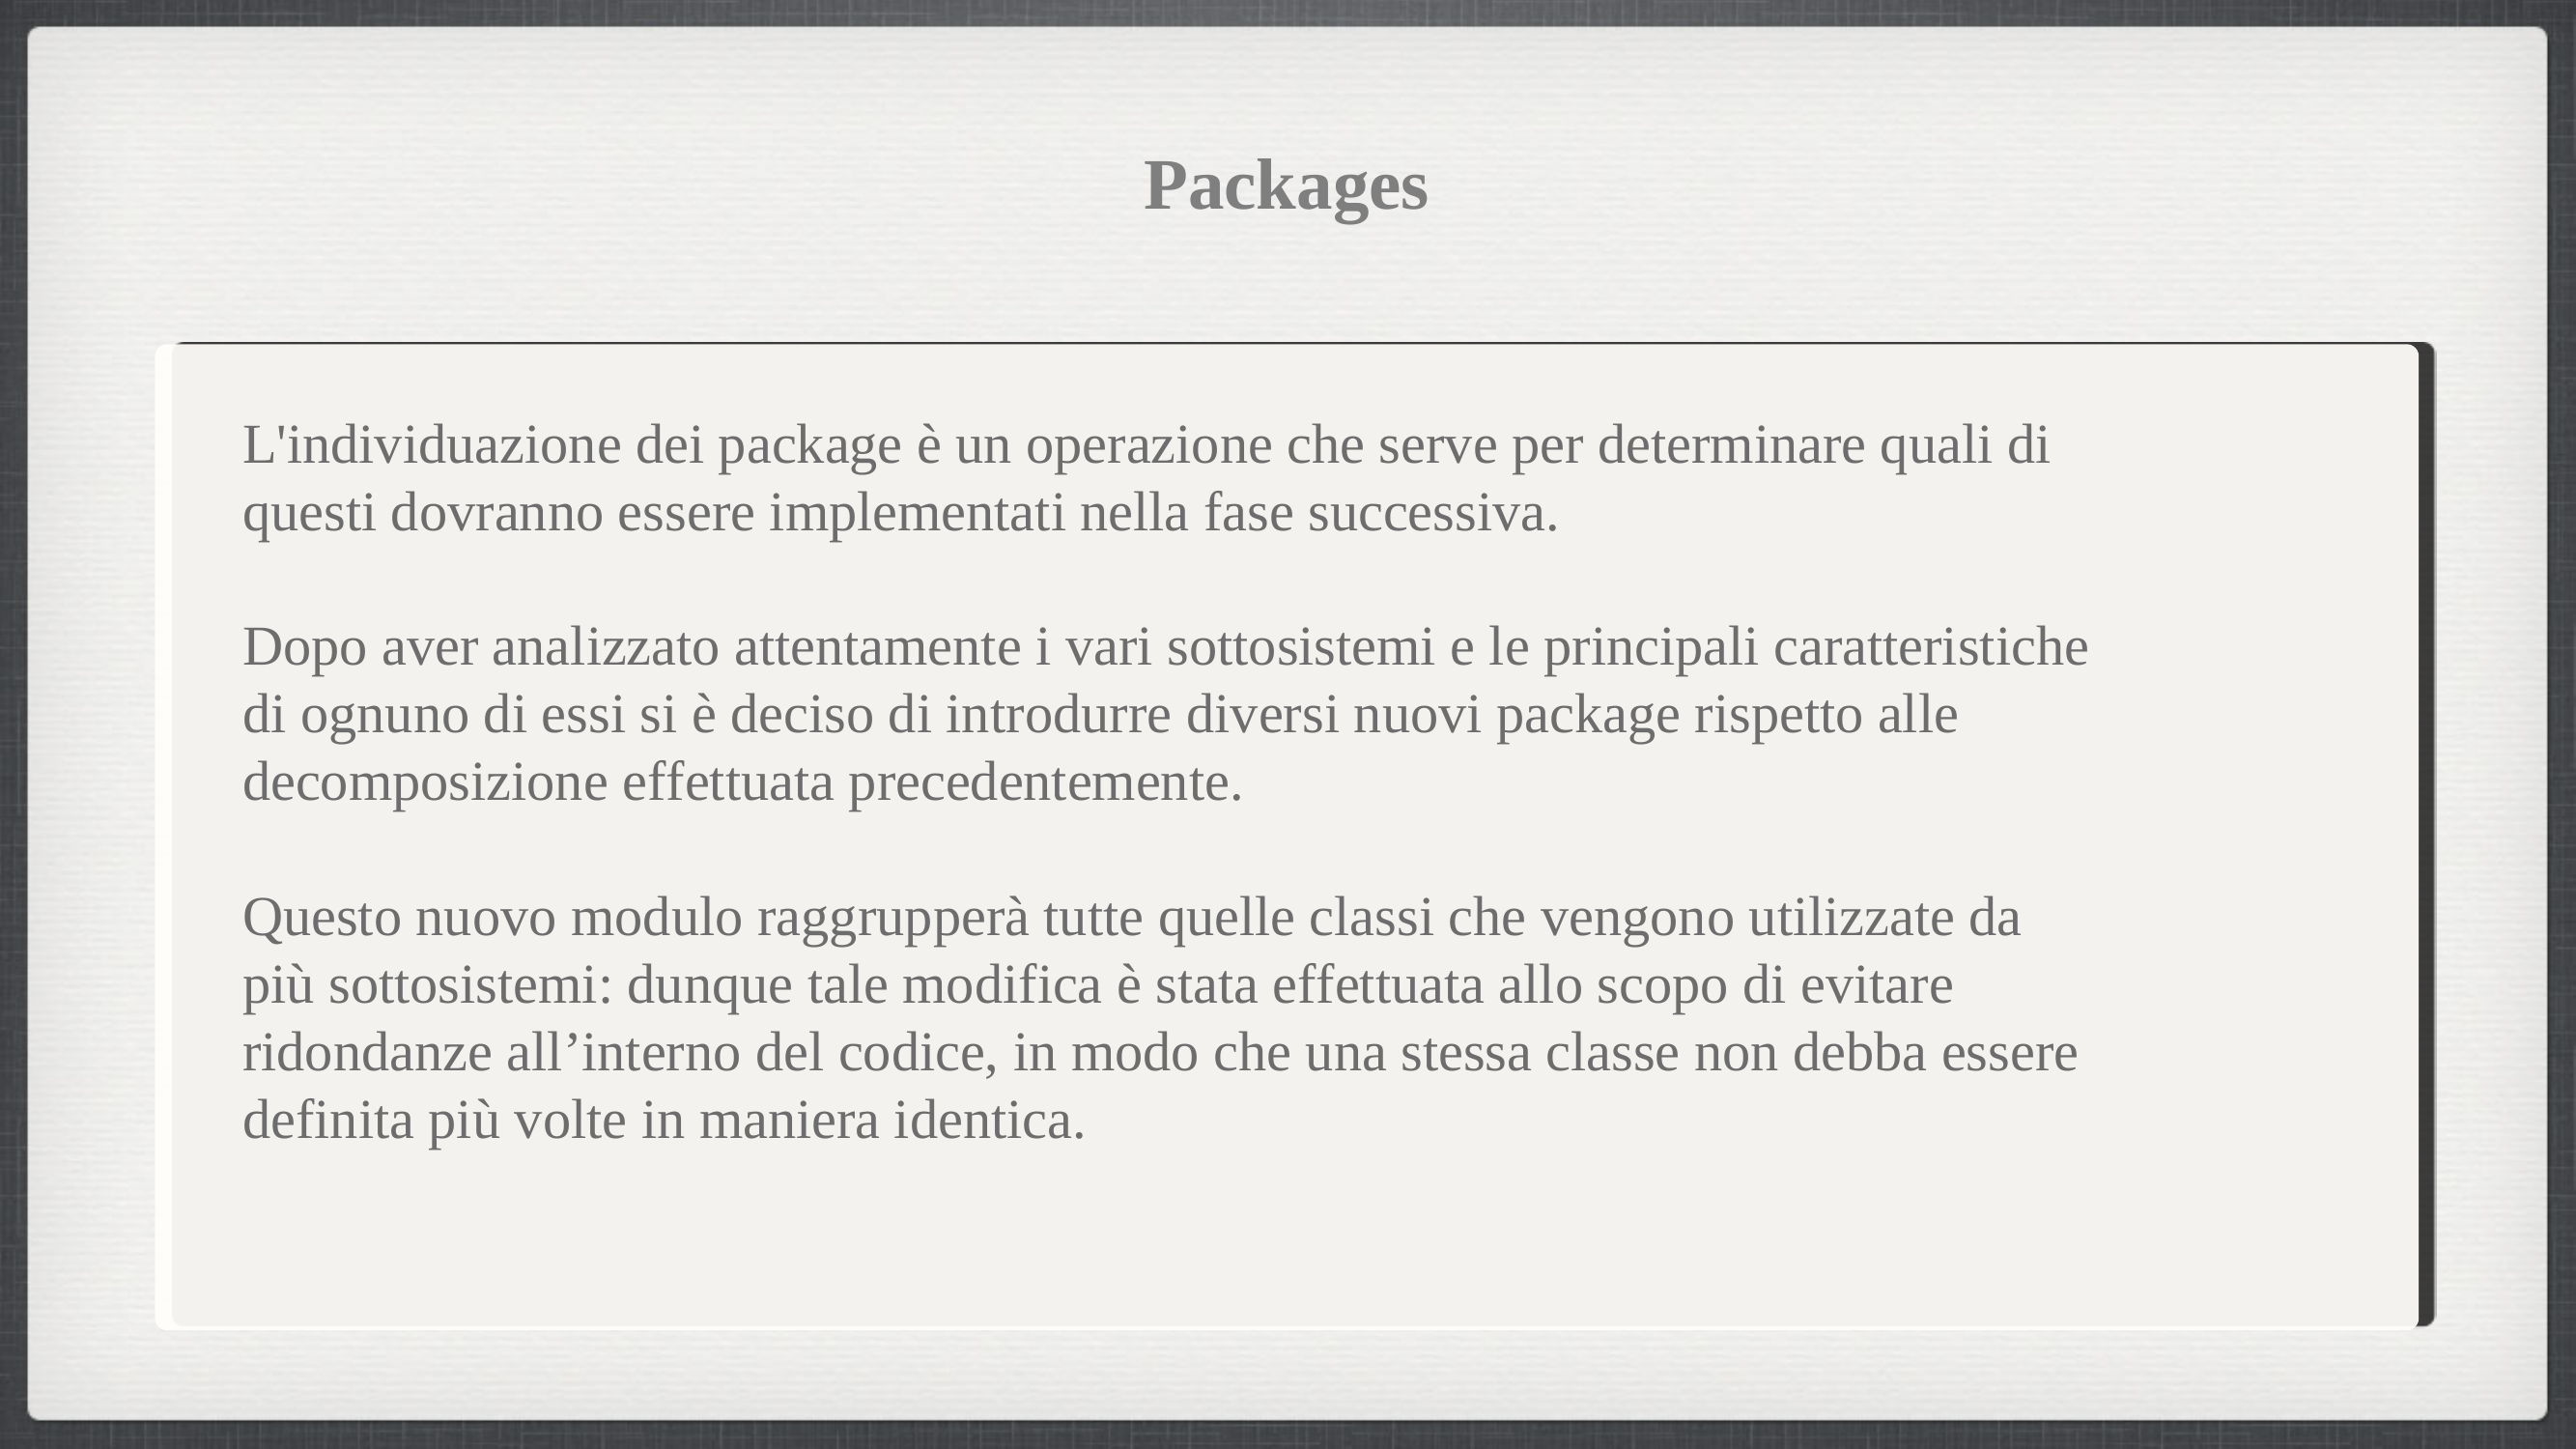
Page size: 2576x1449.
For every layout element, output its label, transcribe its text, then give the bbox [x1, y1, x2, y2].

text_box L'individuazione dei package è un operazione che serve per determinare quali di questi dovranno essere implementati nella fase successiva. Dopo aver analizzato attentamente i vari sottosistemi e le principali caratteristiche di ognuno di essi si è deciso di introdurre diversi nuovi package rispetto alle decomposizione effettuata precedentemente. Questo nuovo modulo raggrupperà tutte quelle classi che vengono utilizzate da più sottosistemi: dunque tale modifica è stata effettuata allo scopo di evitare ridondanze all’interno del codice, in modo che una stessa classe non debba essere definita più volte in maniera identica. [228, 399, 2111, 1283]
picture [0, 0, 2576, 1449]
title Packages [214, 38, 2359, 334]
